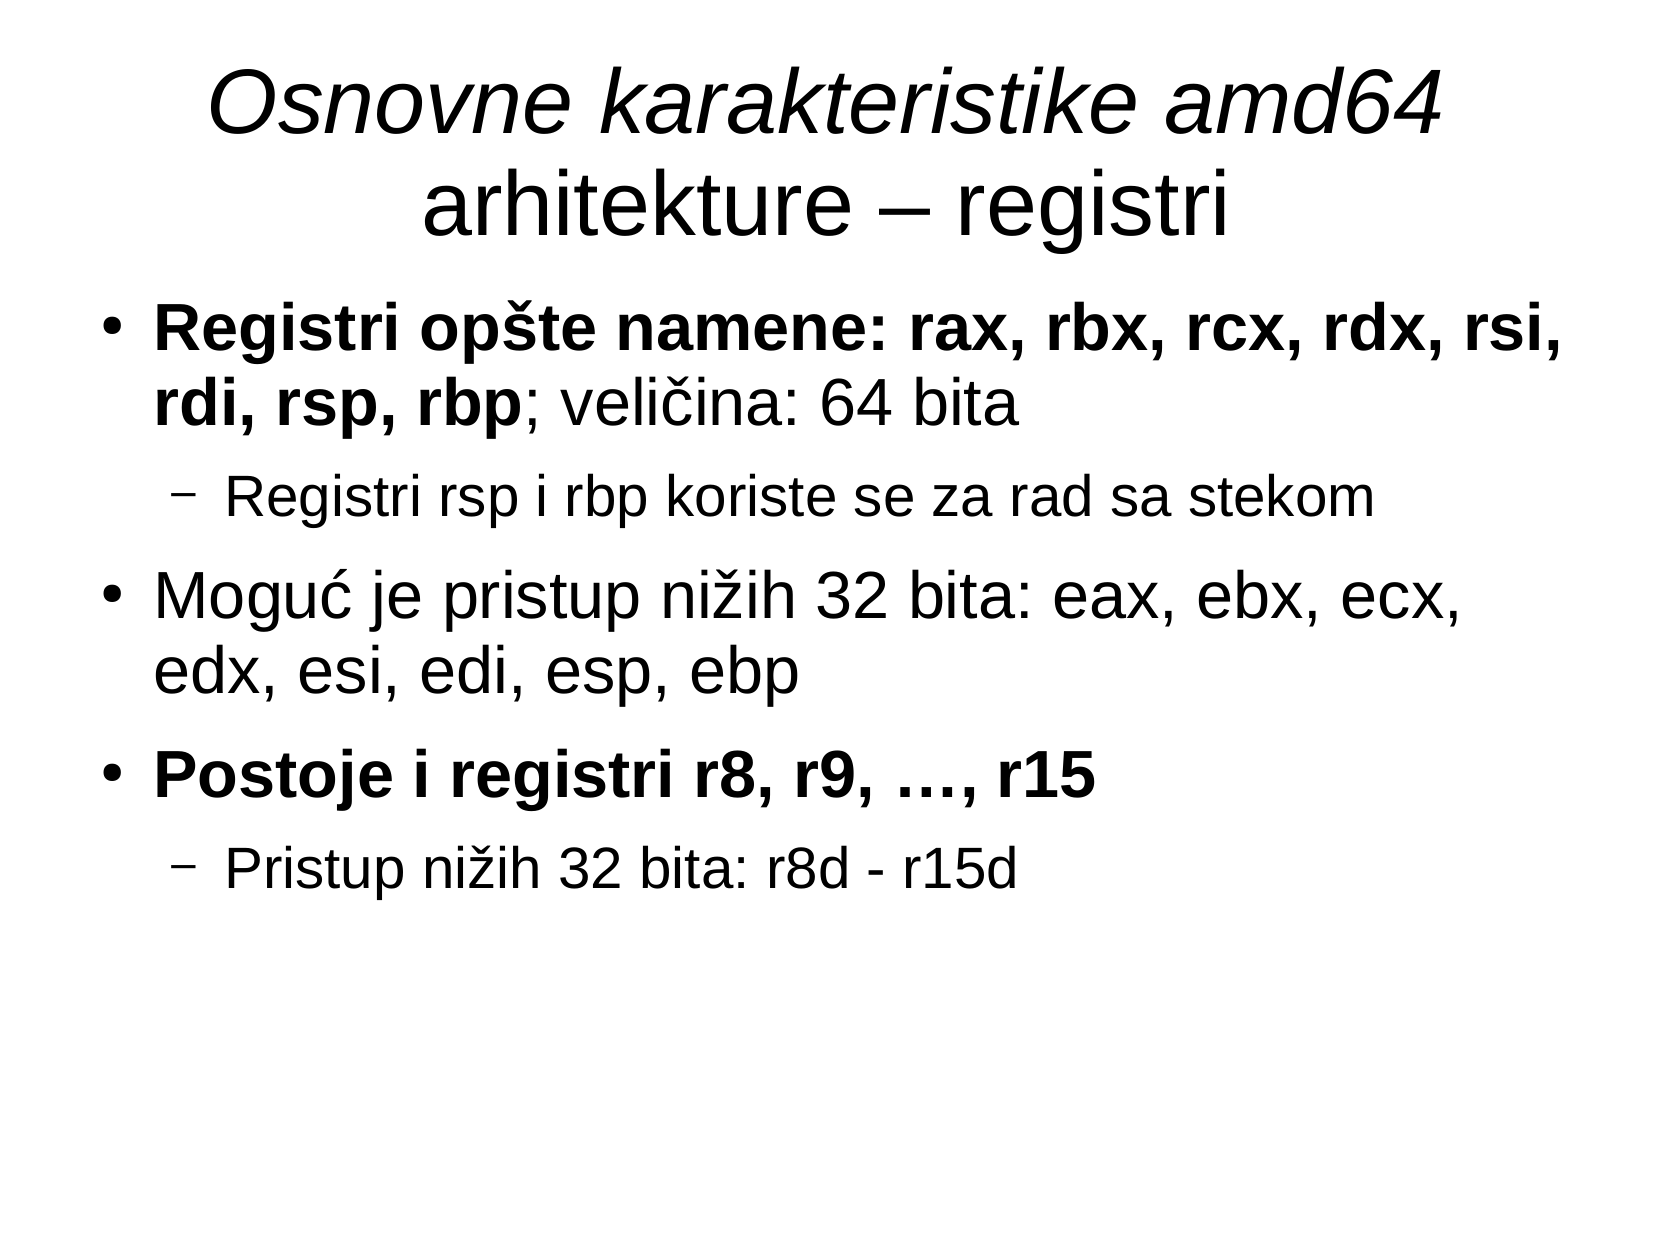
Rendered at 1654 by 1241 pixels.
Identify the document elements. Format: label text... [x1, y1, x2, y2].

list Registri opšte namene: rax, rbx, rcx, rdx, rsi, rdi, rsp, rbp; veličina: 64 bita Registri rsp i rbp koriste se za rad sa stekom Moguć je pristup nižih 32 bita: eax, ebx, ecx, edx, esi, edi, esp, ebp Postoje i registri r8, r9, …, r15 Pristup nižih 32 bita: r8d - r15d [82, 290, 1571, 1010]
title Osnovne karakteristike amd64 arhitekture – registri [82, 49, 1571, 257]
